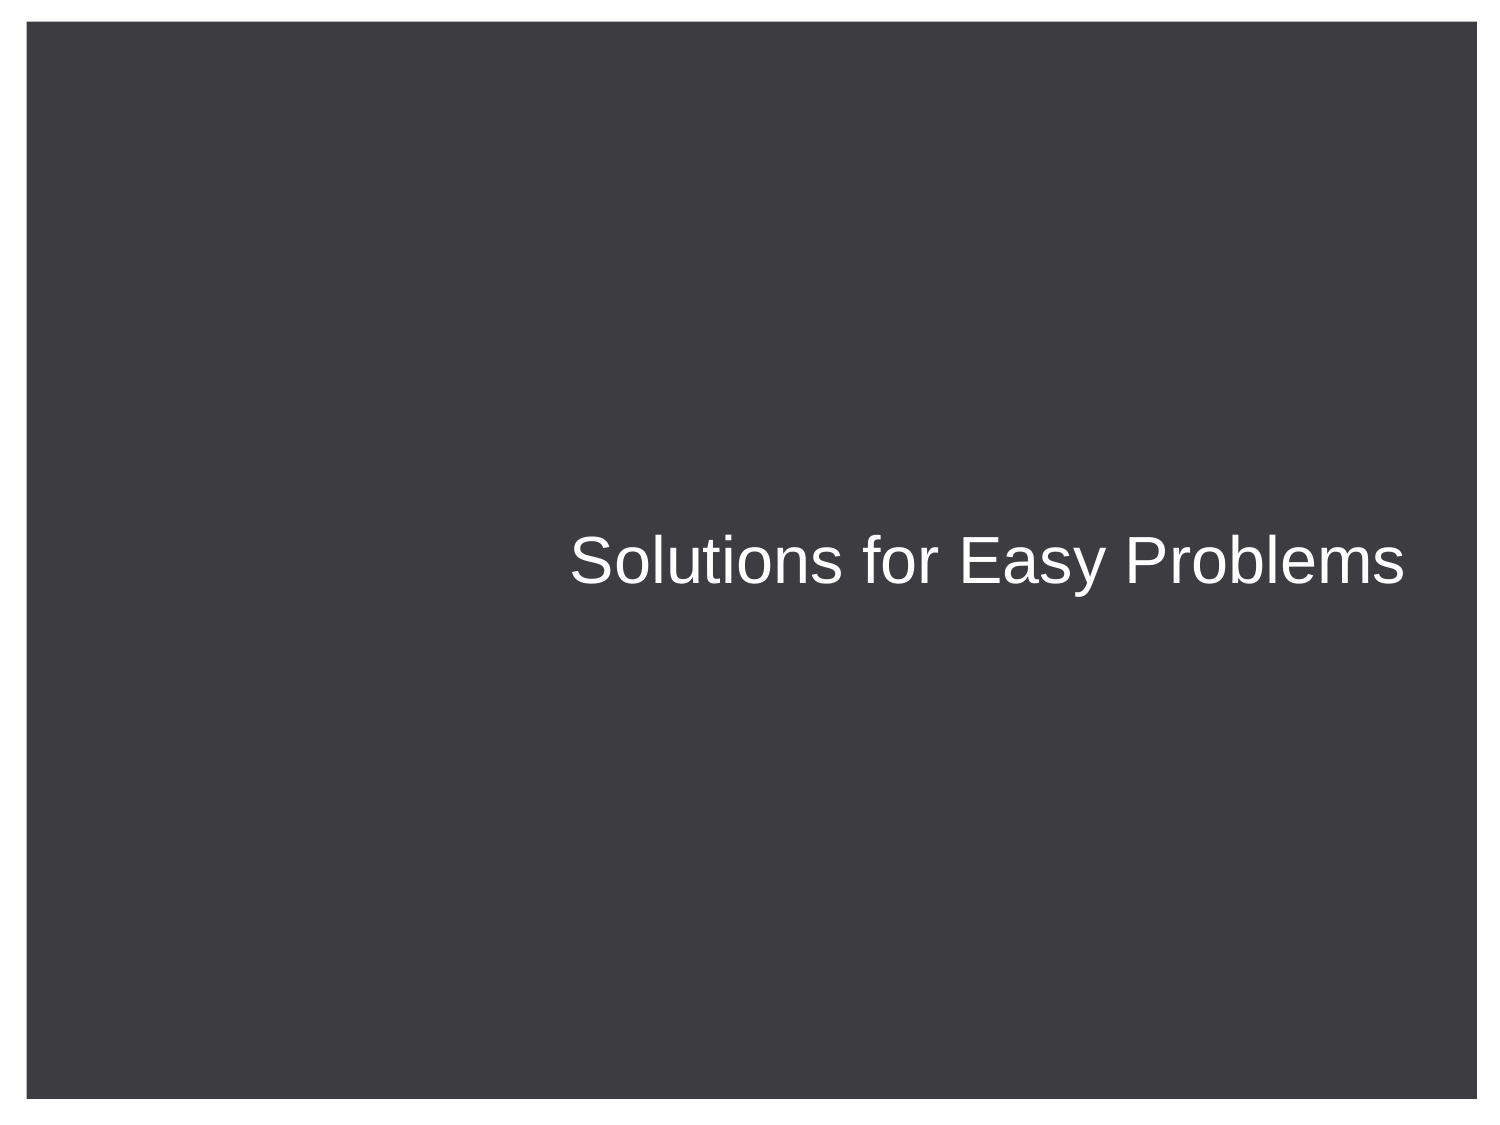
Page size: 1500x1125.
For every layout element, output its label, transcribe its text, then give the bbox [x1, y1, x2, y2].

title Solutions for Easy Problems [71, 460, 1422, 664]
